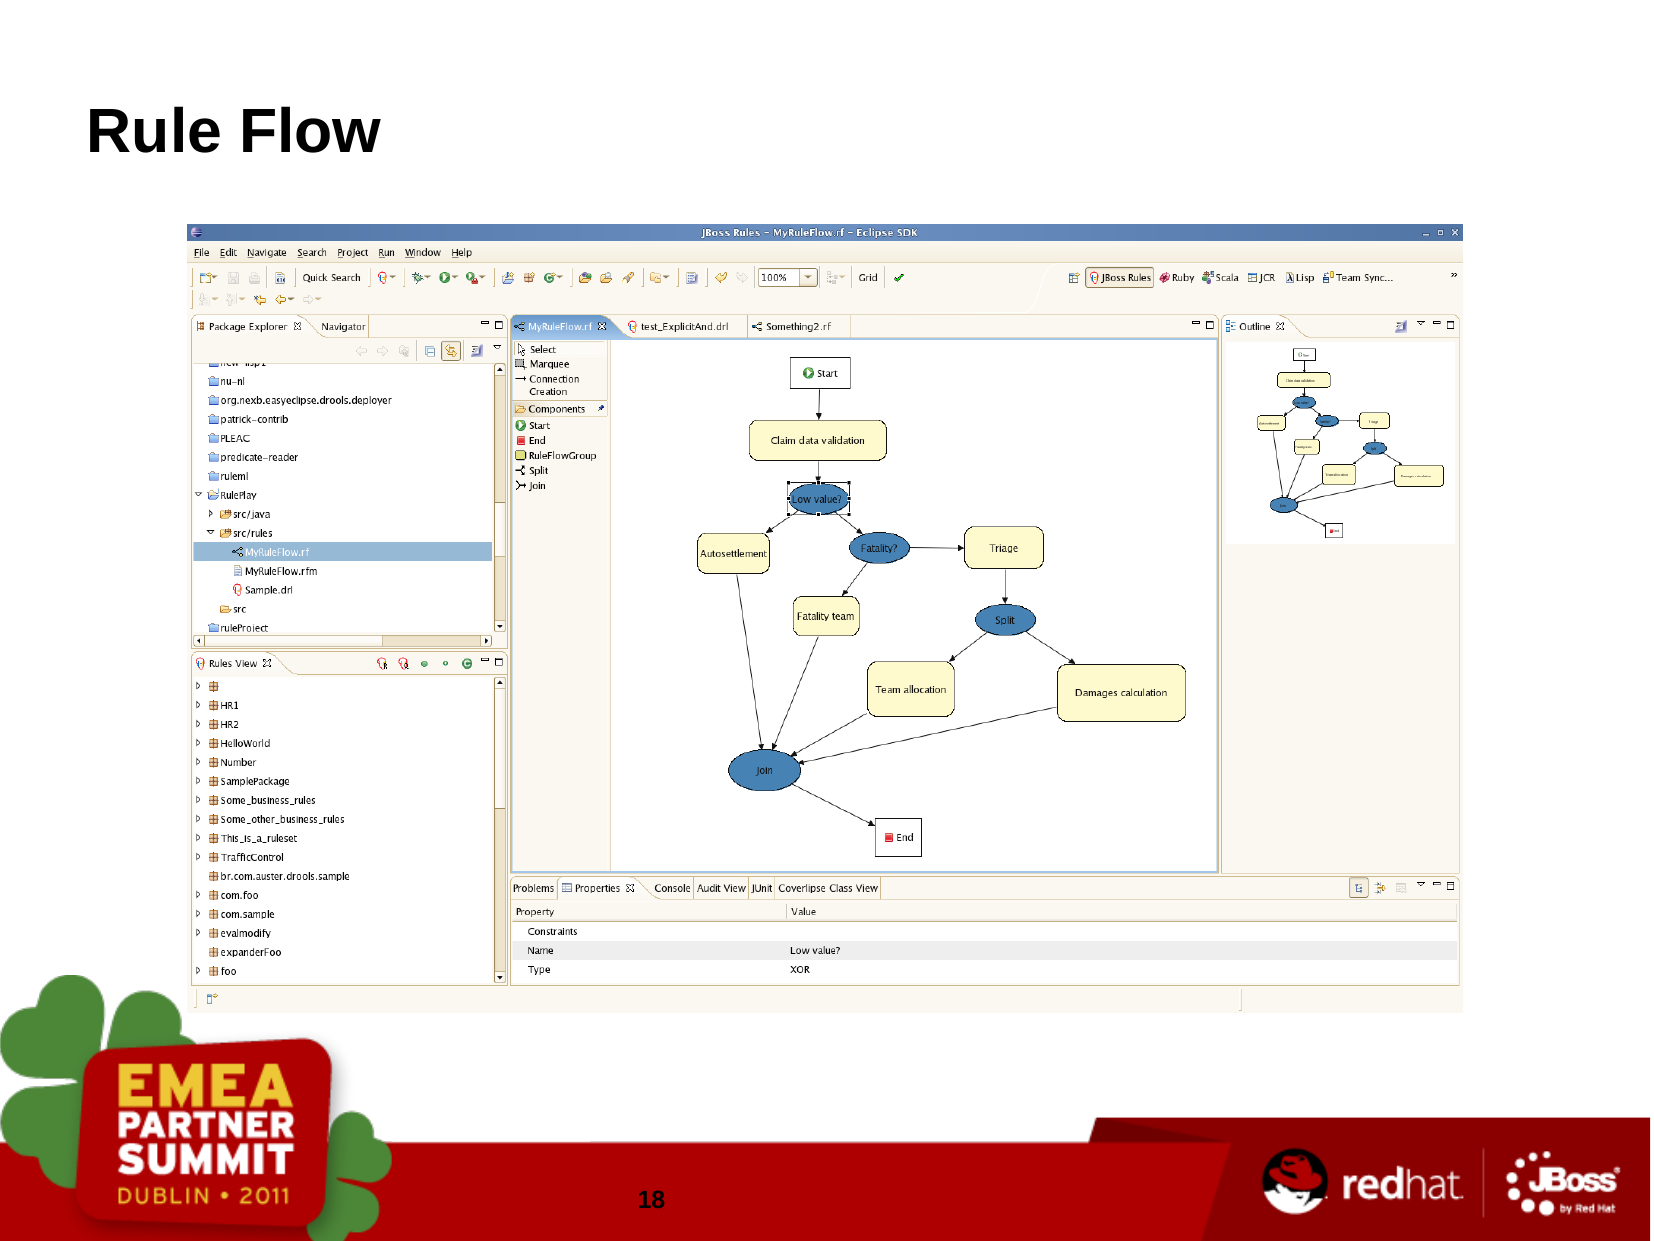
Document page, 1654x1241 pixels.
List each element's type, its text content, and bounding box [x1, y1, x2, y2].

picture [0, 224, 1651, 1241]
title Rule Flow [86, 37, 1576, 226]
